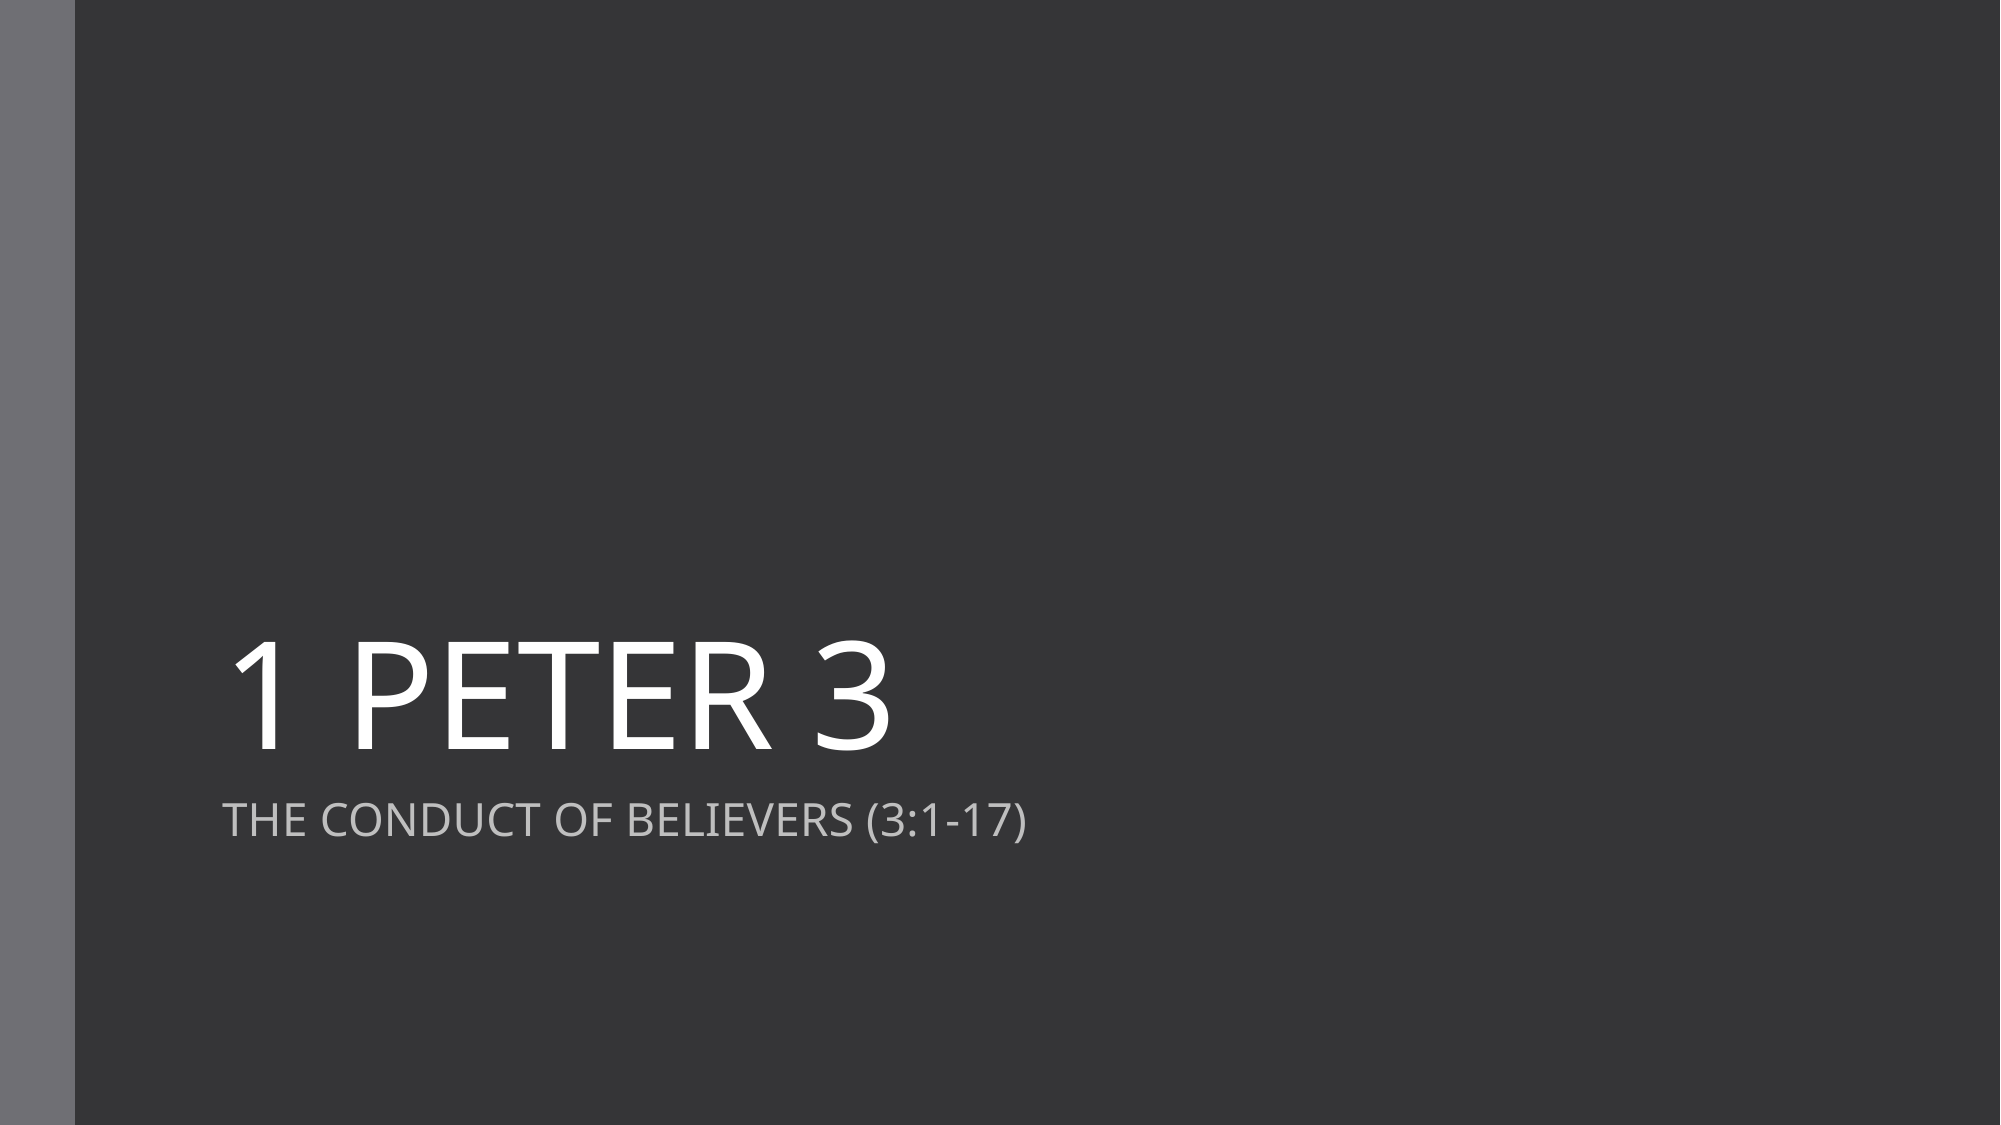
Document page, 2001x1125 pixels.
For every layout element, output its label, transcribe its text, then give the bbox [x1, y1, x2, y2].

title 1 PETER 3 [206, 124, 1752, 787]
subtitle THE CONDUCT OF BELIEVERS (3:1-17) [206, 787, 1752, 1066]
